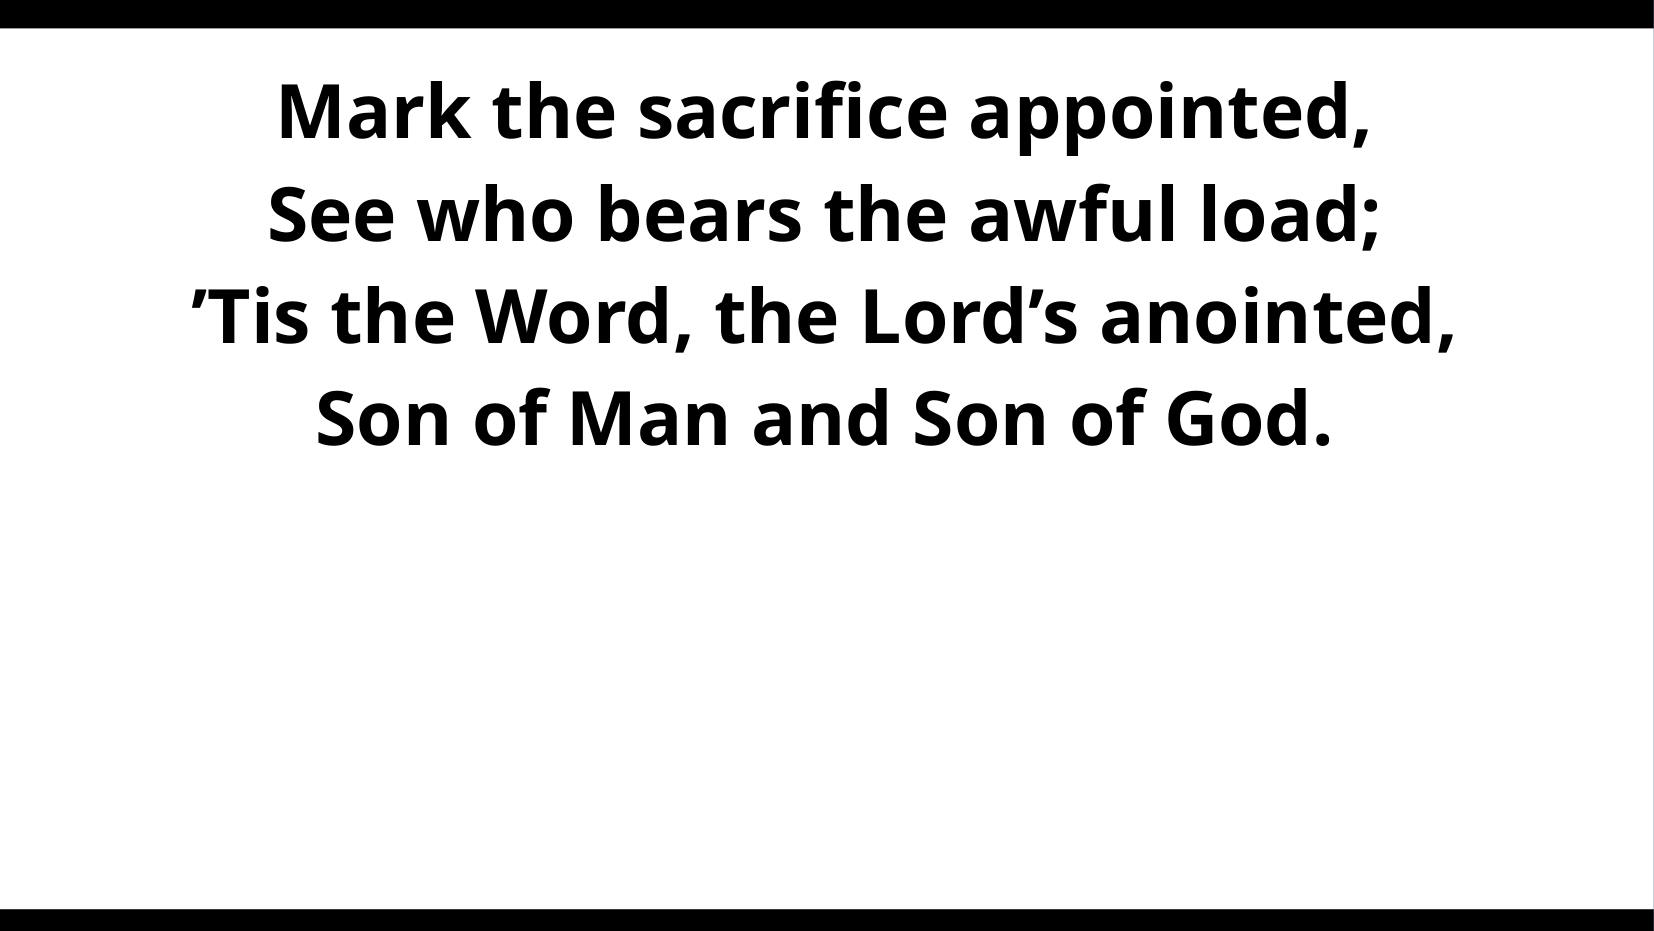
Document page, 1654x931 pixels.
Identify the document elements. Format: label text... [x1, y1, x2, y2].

text_box Mark the sacrifice appointed, See who bears the awful load; ’Tis the Word, the Lord’s anointed, Son of Man and Son of God. [90, 51, 1561, 511]
picture [0, 0, 1654, 931]
